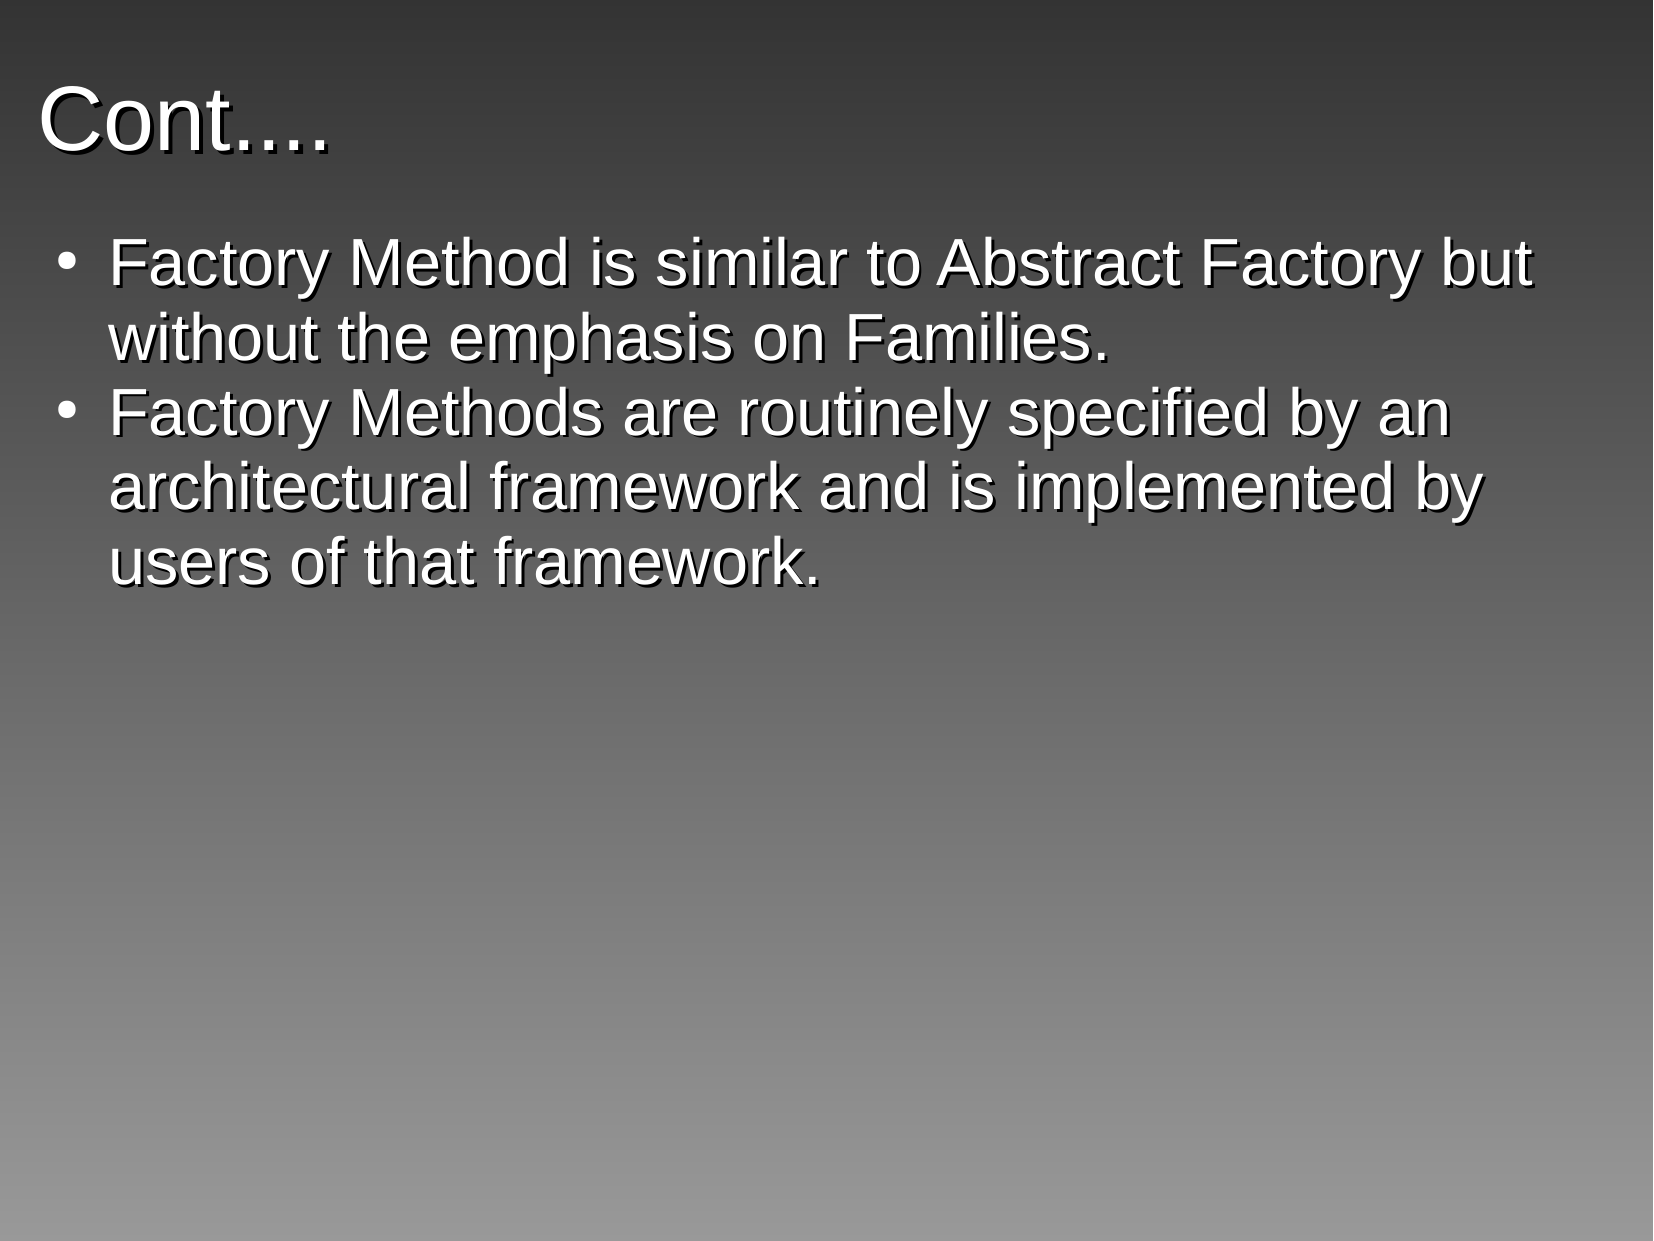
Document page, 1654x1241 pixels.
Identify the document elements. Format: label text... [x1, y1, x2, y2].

title Cont.... [37, 49, 1613, 188]
list Factory Method is similar to Abstract Factory but without the emphasis on Families. Factory Methods are routinely specified by an architectural framework and is implemented by users of that framework. [37, 225, 1613, 1126]
